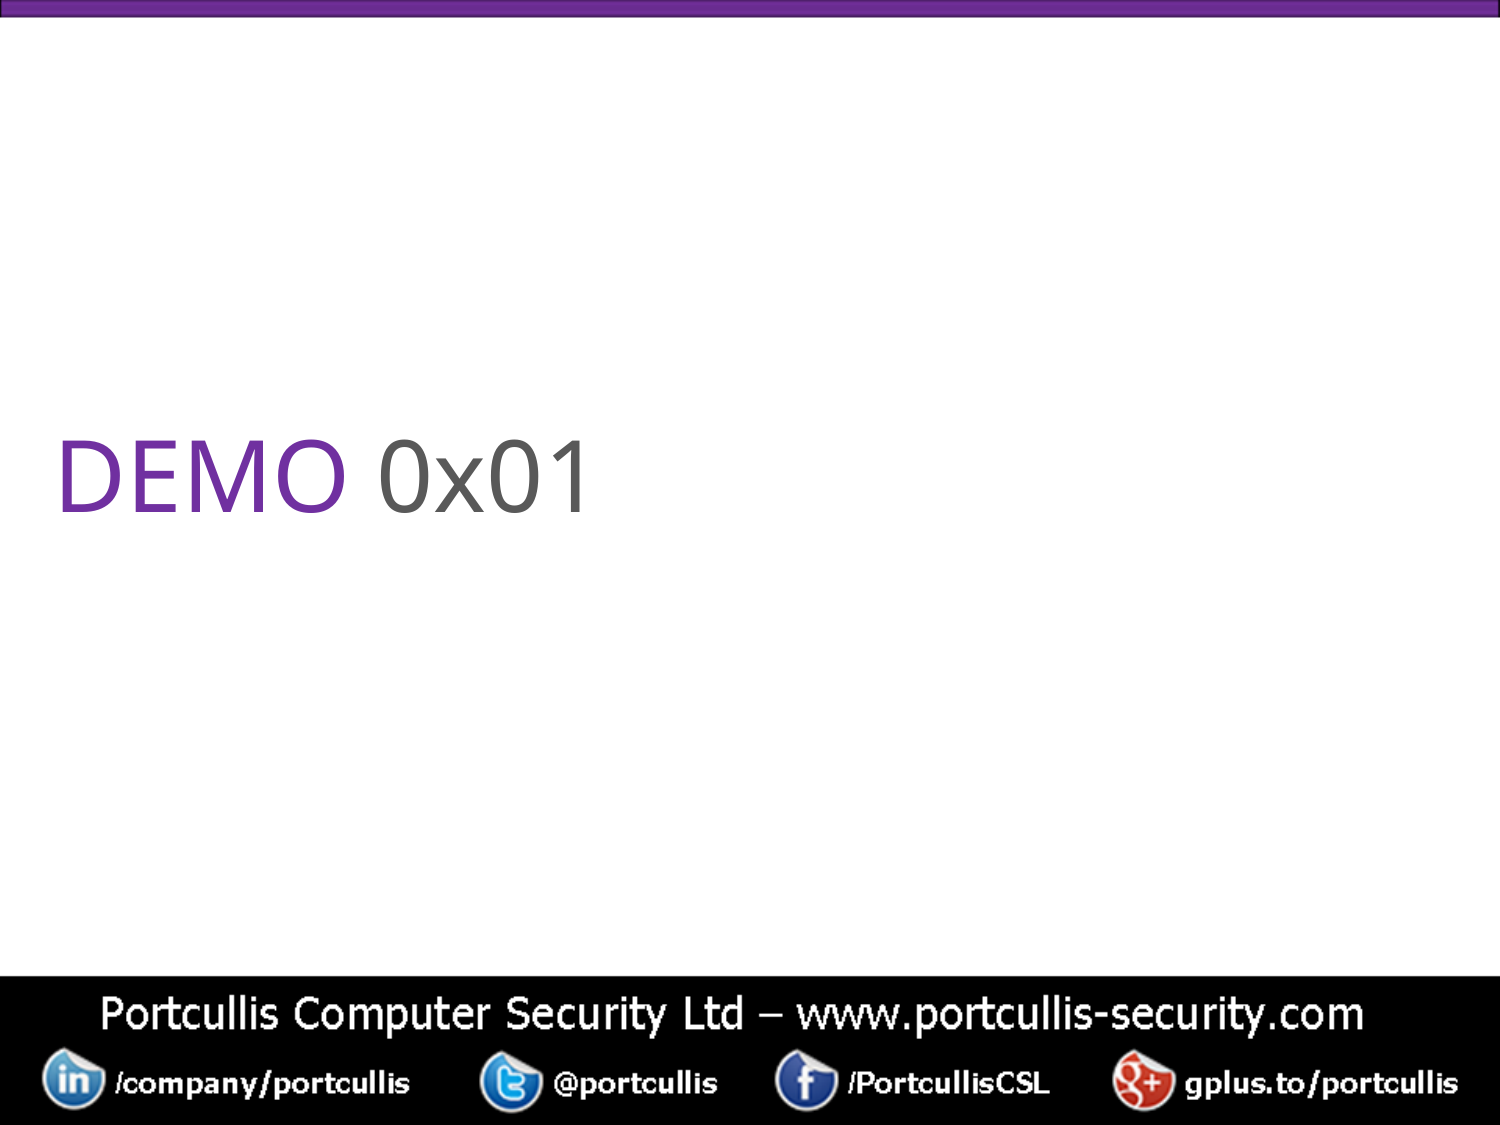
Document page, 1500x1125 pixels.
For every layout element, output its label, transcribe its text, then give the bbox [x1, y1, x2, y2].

title DEMO 0x01 [53, 400, 1447, 560]
picture [0, 0, 1500, 1125]
